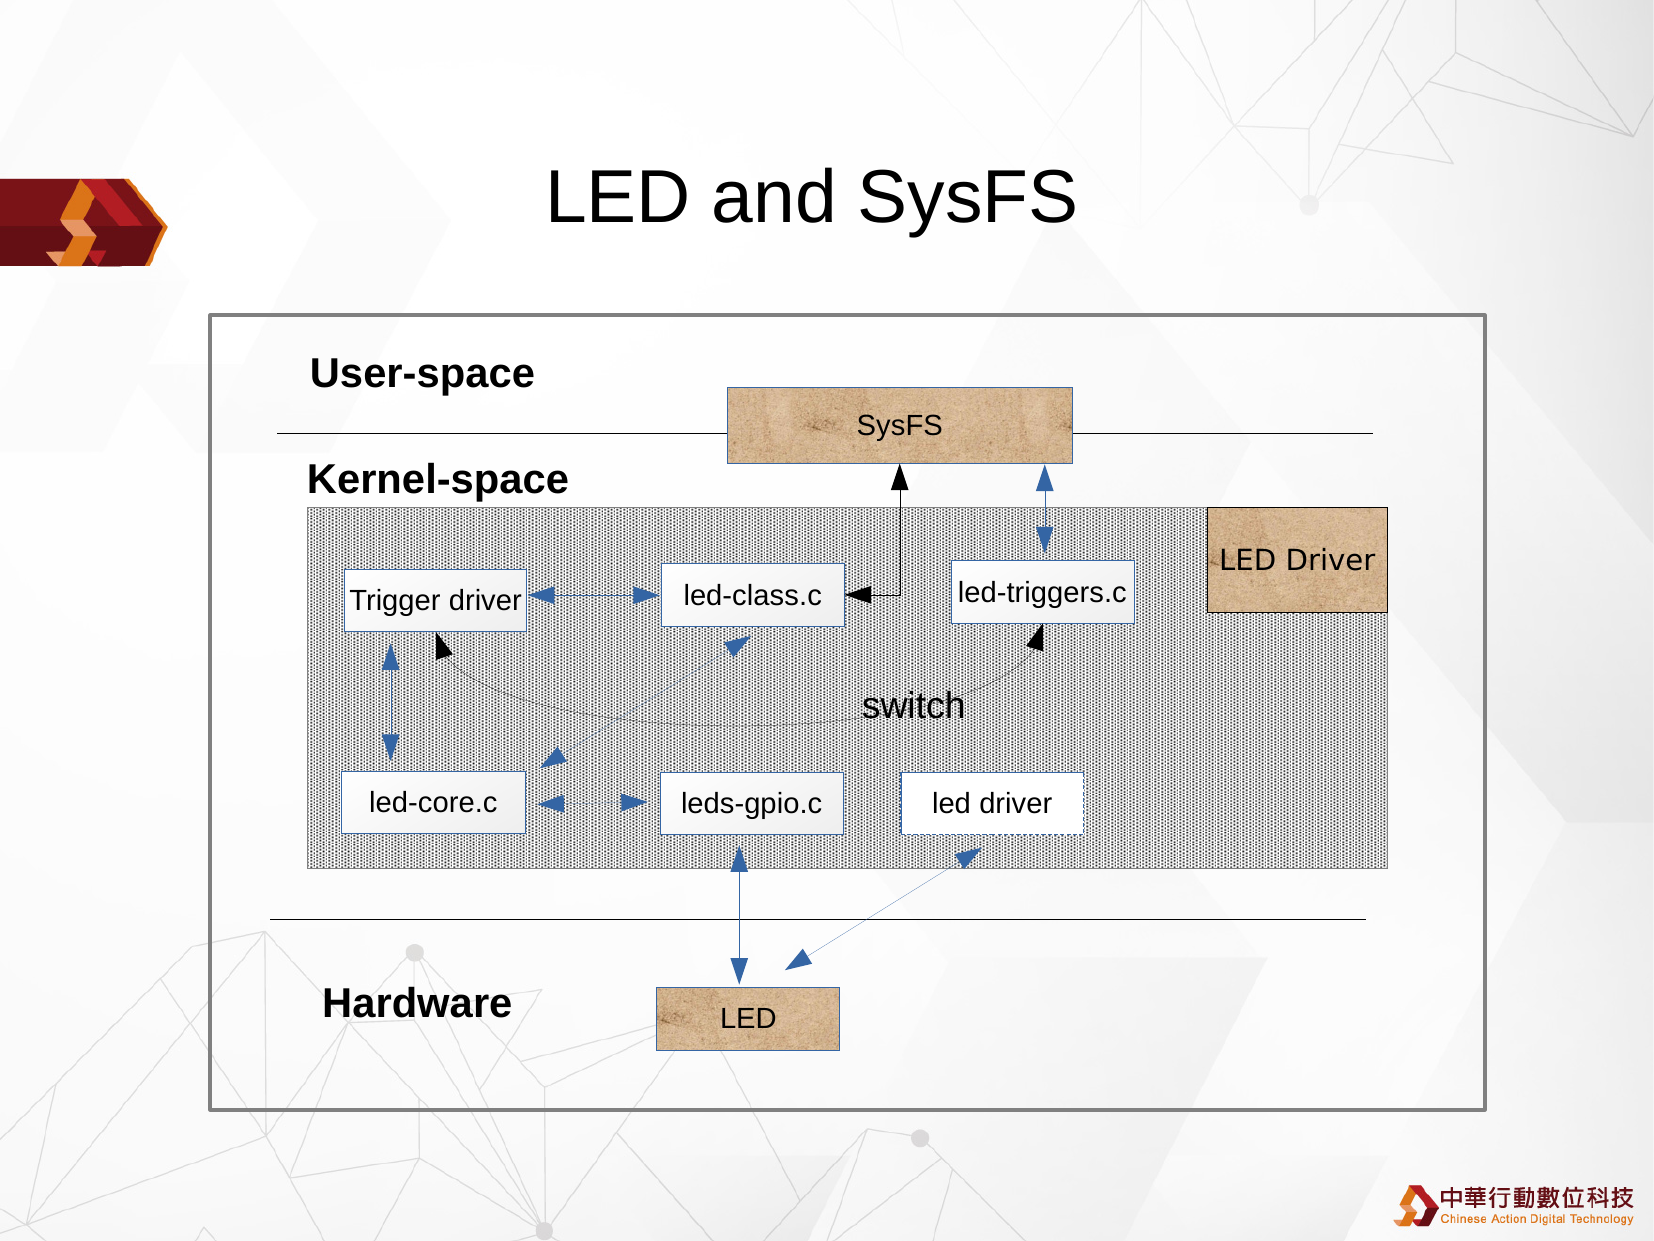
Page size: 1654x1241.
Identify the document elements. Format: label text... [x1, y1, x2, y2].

text_box switch [847, 676, 1002, 734]
text_box Kernel-space [292, 448, 593, 510]
title LED and SysFS [118, 112, 1506, 281]
text_box LED Driver [1207, 507, 1388, 613]
text_box LED [656, 987, 840, 1051]
text_box Hardware [307, 972, 593, 1034]
text_box led driver [900, 772, 1084, 835]
text_box [307, 507, 1388, 869]
text_box led-core.c [341, 771, 526, 834]
text_box led-class.c [661, 563, 845, 627]
text_box Trigger driver [344, 569, 527, 632]
picture [0, 0, 1654, 1241]
text_box led-triggers.c [951, 560, 1135, 624]
text_box SysFS [727, 387, 1073, 464]
text_box User-space [295, 342, 581, 404]
text_box [950, 863, 963, 869]
text_box leds-gpio.c [660, 772, 844, 835]
